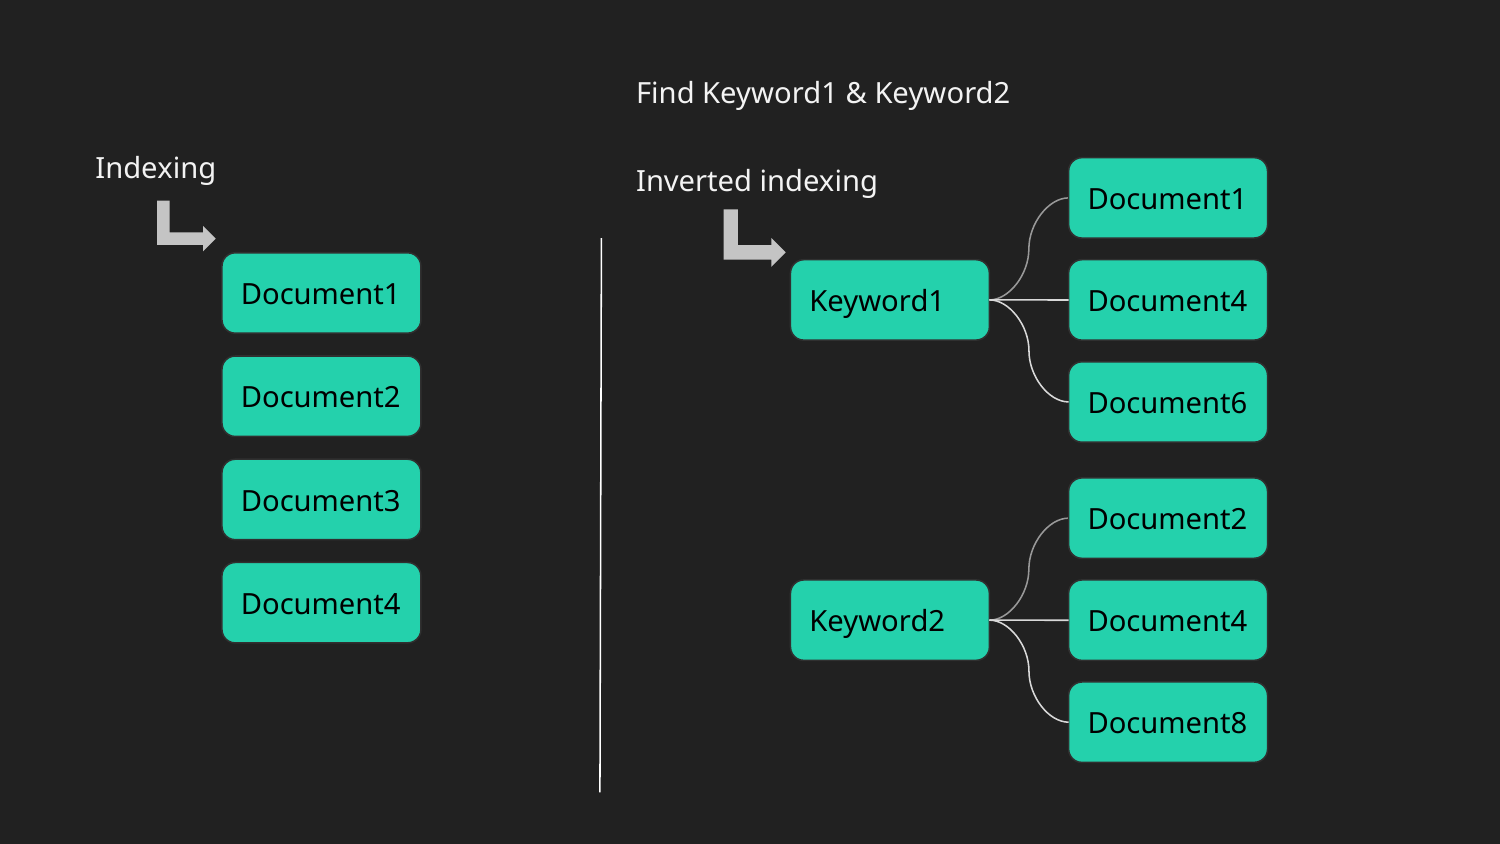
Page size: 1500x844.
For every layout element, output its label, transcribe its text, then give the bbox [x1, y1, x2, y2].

text_box Keyword2 [790, 579, 990, 661]
text_box Document2 [221, 355, 421, 437]
text_box Document4 [1068, 579, 1268, 661]
text_box [157, 200, 216, 252]
text_box [723, 209, 786, 267]
text_box Document8 [1068, 681, 1268, 763]
text_box Document2 [1068, 477, 1268, 559]
text_box Find Keyword1 & Keyword2 [621, 58, 1138, 129]
text_box Document3 [221, 459, 421, 540]
text_box Keyword1 [790, 259, 990, 341]
text_box Document1 [1068, 157, 1268, 239]
text_box Inverted indexing [621, 147, 949, 228]
text_box Document6 [1068, 361, 1268, 443]
text_box Document4 [1068, 259, 1268, 341]
text_box Indexing [80, 134, 288, 210]
text_box Document4 [221, 562, 421, 643]
text_box Document1 [221, 252, 421, 334]
